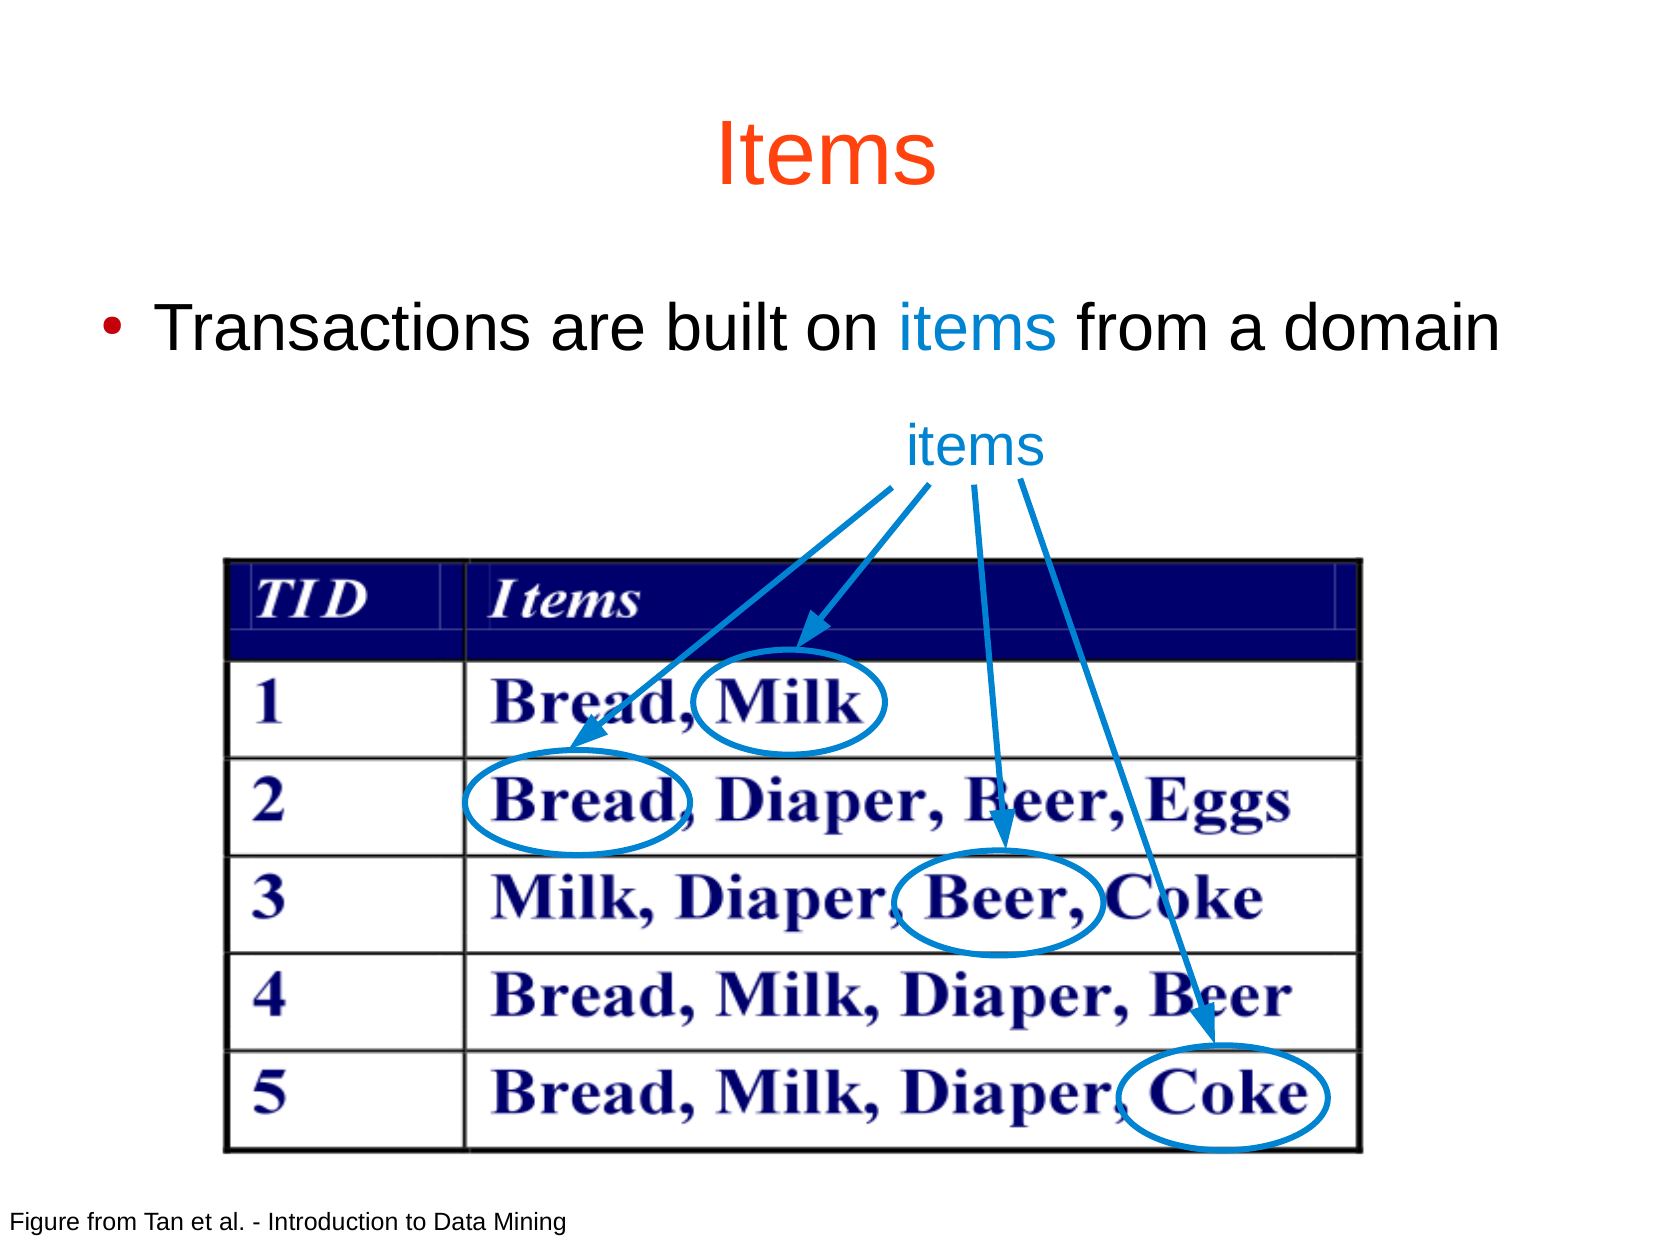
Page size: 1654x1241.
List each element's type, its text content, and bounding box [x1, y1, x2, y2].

text_box Figure from Tan et al. - Introduction to Data Mining [0, 1200, 581, 1241]
picture [469, 754, 687, 852]
text_box items [891, 405, 1081, 479]
picture [898, 854, 1100, 952]
picture [191, 557, 1418, 1204]
picture [697, 653, 881, 751]
picture [1122, 1049, 1324, 1147]
title Items [82, 49, 1571, 257]
list Transactions are built on items from a domain [82, 290, 1538, 1010]
